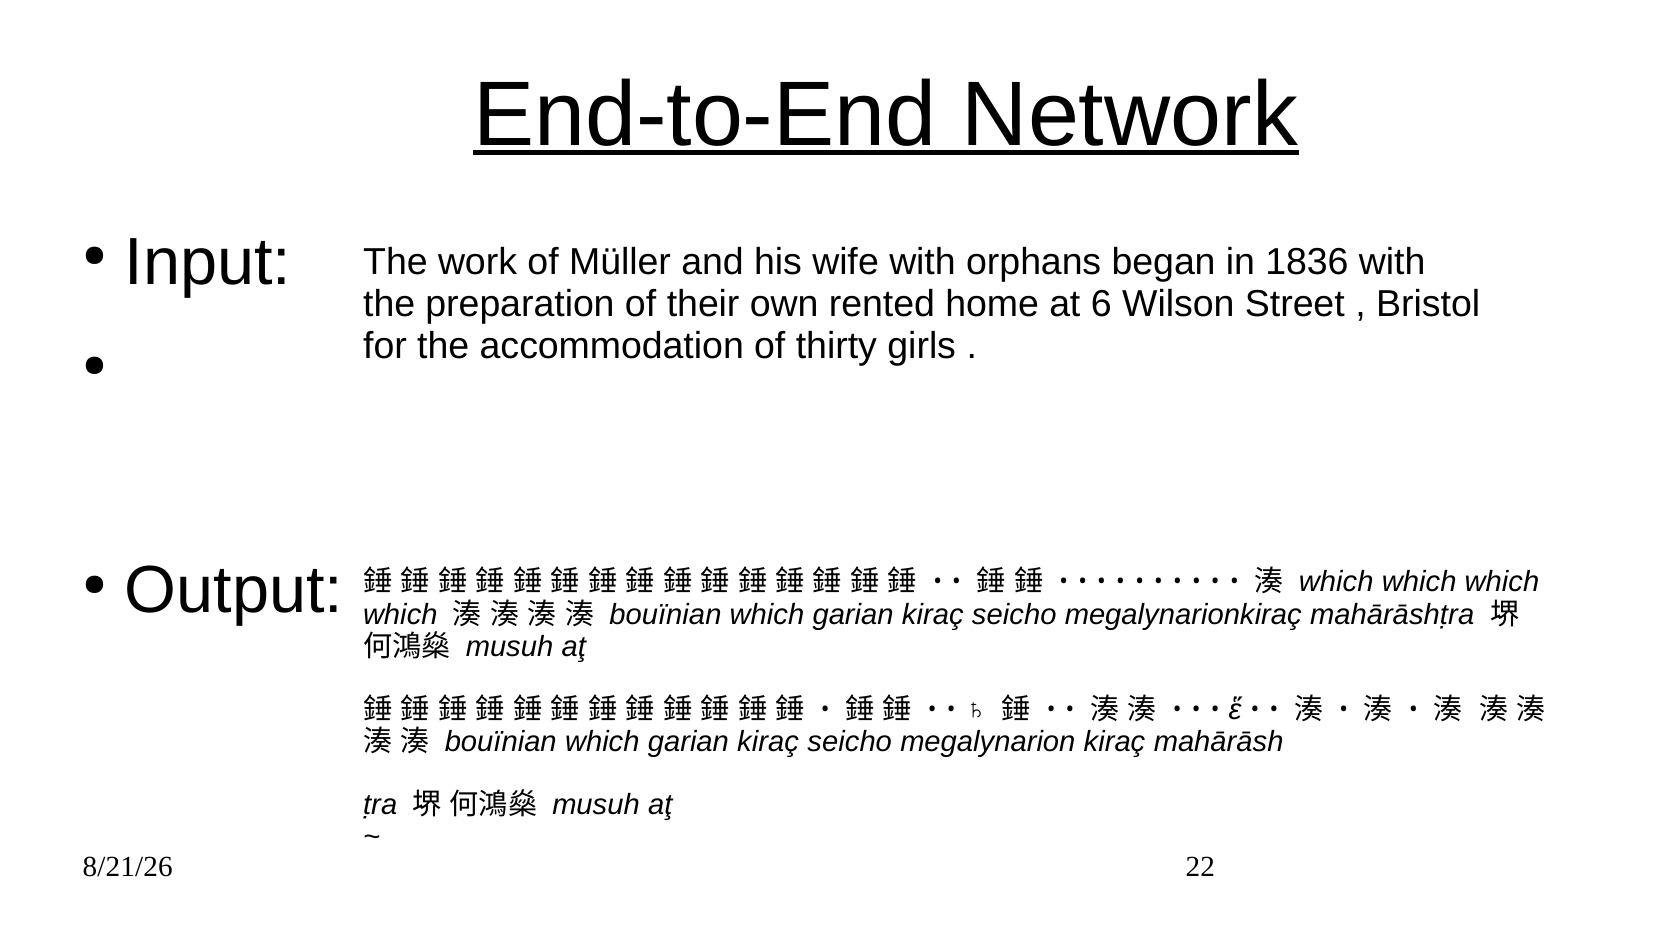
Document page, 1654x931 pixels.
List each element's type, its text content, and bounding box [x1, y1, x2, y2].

text_box [1185, 857, 1571, 912]
list Input: Output: [82, 217, 1571, 758]
text_box [82, 847, 468, 912]
text_box 錘 錘 錘 錘 錘 錘 錘 錘 錘 錘 錘 錘 錘 錘 錘 ᛫ ᛫ 錘 錘 ᛫ ᛫ ᛫ ᛫ ᛫ ᛫ ᛫ ᛫ ᛫ ᛫ 湊 which which which which 湊 湊 湊 湊 bouïnian which garian kiraç seicho megalynarionkiraç mahārāshṭra 堺 何鴻燊 musuh aţ 錘 錘 錘 錘 錘 錘 錘 錘 錘 錘 錘 錘 ᛫ 錘 錘 ᛫ ᛫ ♄ 錘 ᛫ ᛫ 湊 湊 ᛫ ᛫ ᛫ ἕ ᛫ ᛫ 湊 ᛫ 湊 ᛫ 湊 湊 湊 湊 湊 bouïnian which garian kiraç seicho megalynarion kiraç mahārāsh ṭra 堺 何鴻燊 musuh aţ ~ [348, 557, 1571, 857]
text_box End-to-End Network [481, 54, 1291, 177]
text_box The work of Müller and his wife with orphans began in 1836 with the preparation of their own rented home at 6 Wilson Street , Bristol for the accommodation of thirty girls . [348, 232, 1420, 422]
